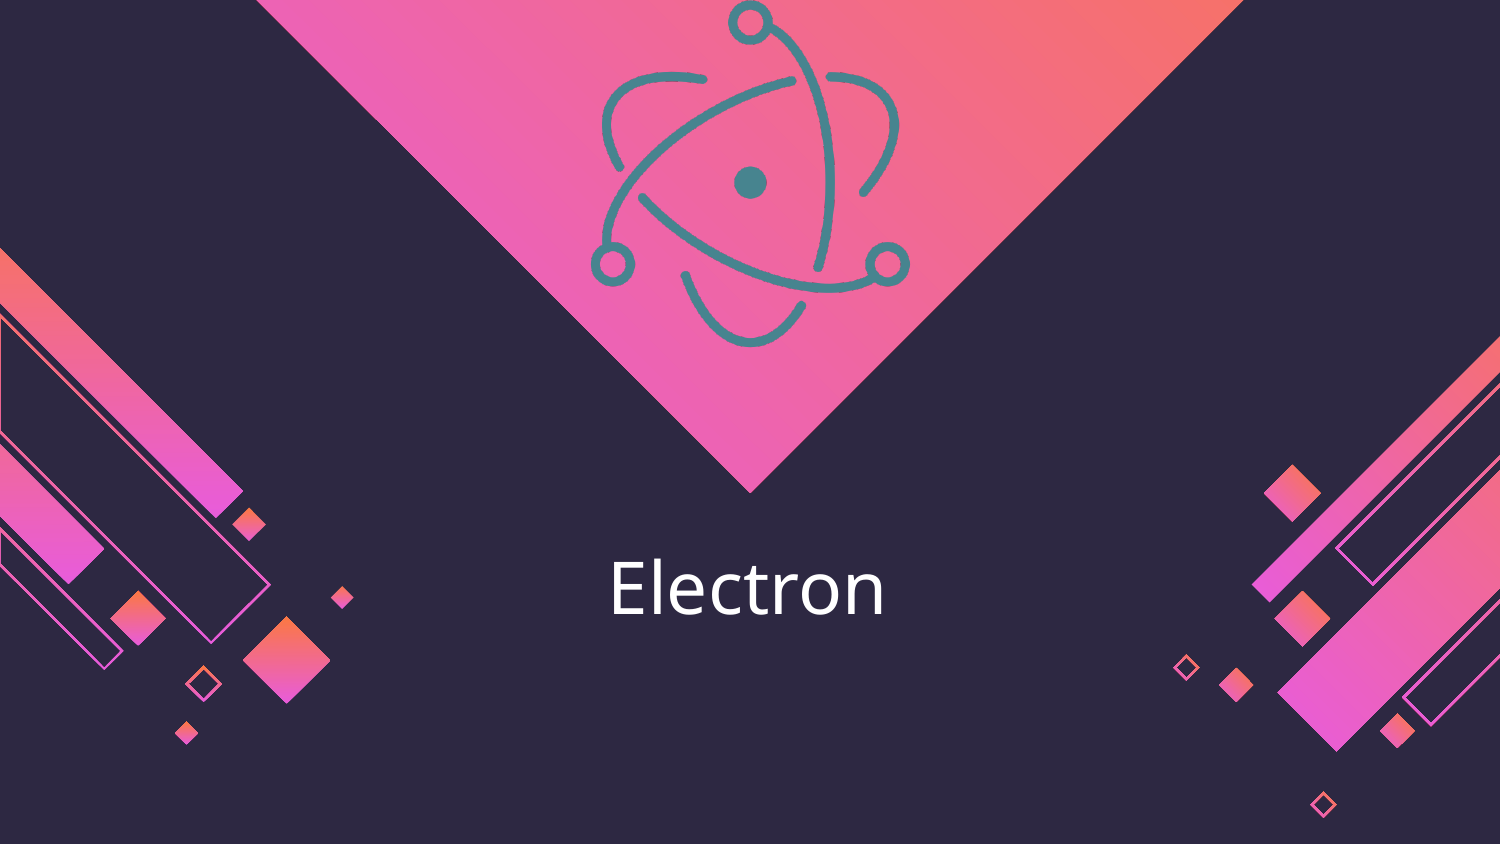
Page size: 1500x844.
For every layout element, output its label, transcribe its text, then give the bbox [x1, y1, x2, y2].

picture [576, 0, 924, 348]
title Electron [399, 526, 1096, 719]
